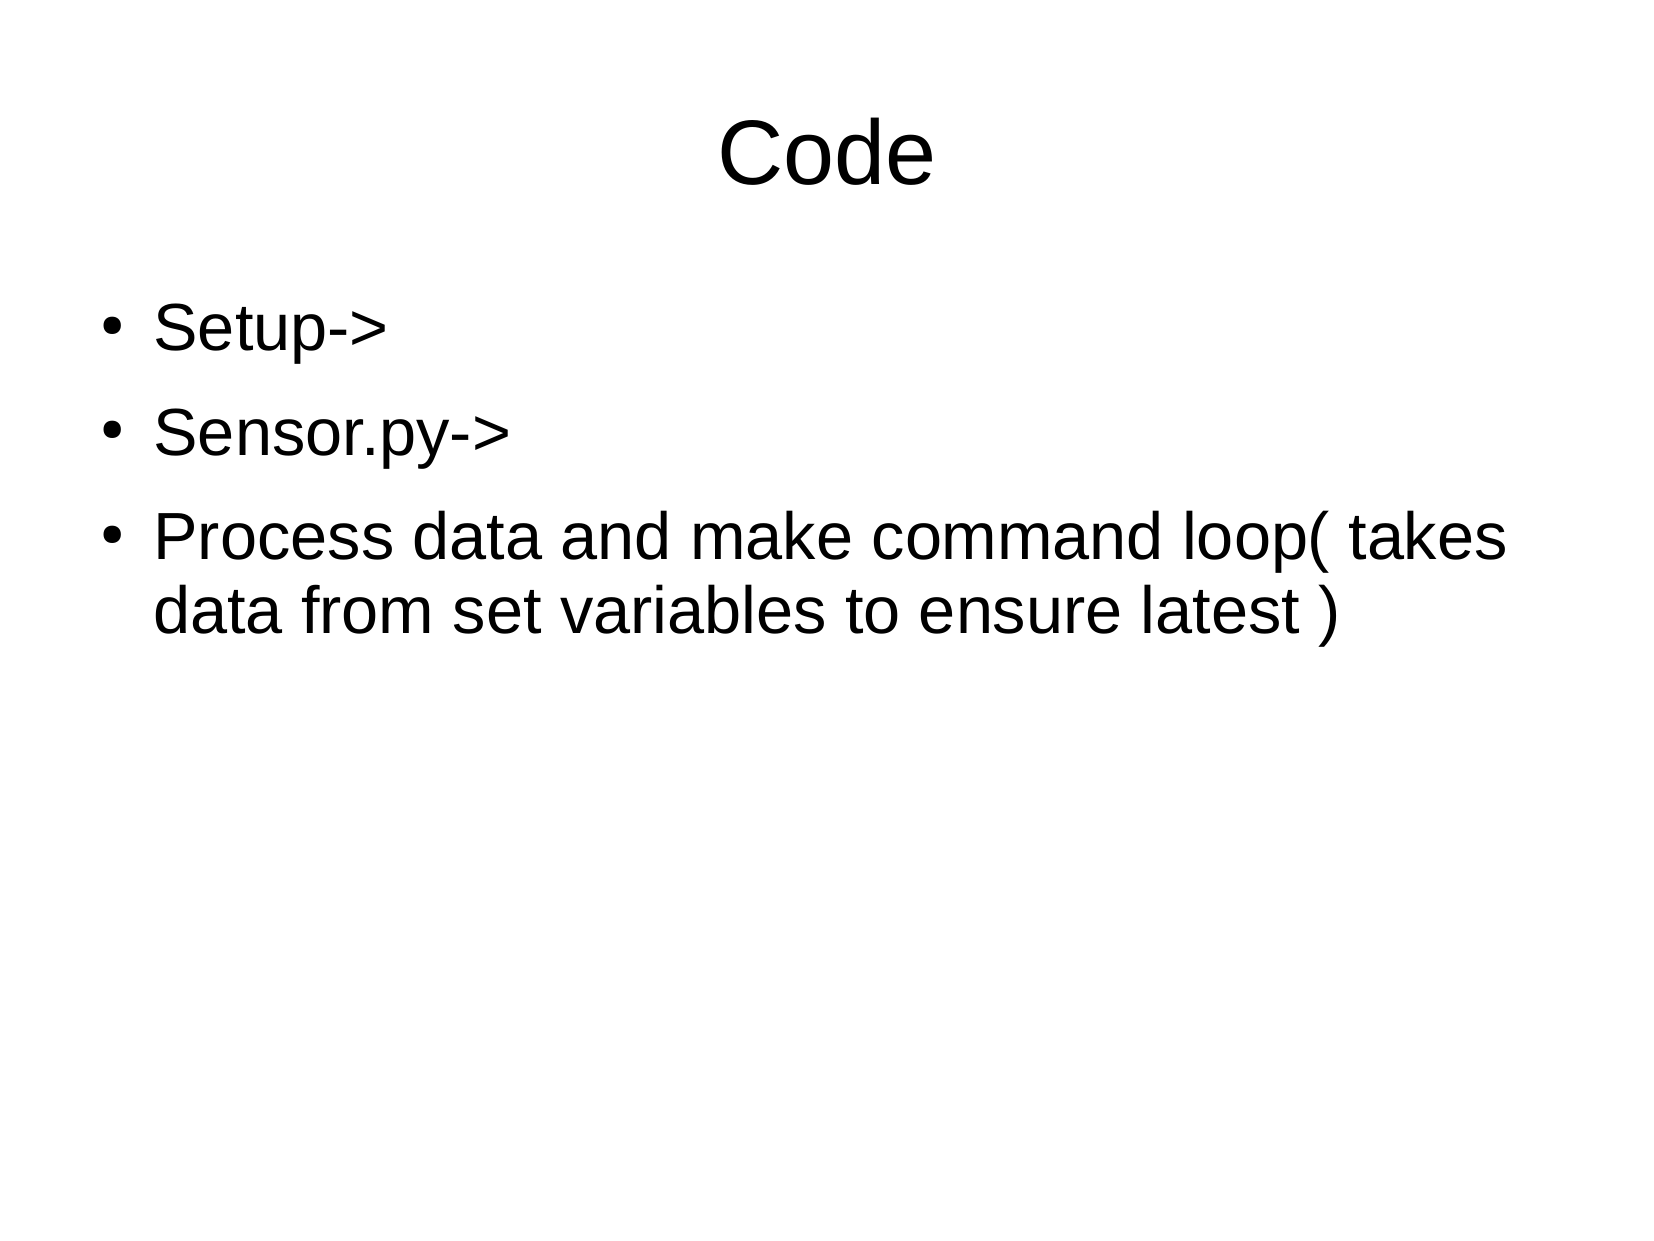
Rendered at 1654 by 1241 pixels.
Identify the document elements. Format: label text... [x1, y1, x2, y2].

list Setup-> Sensor.py-> Process data and make command loop( takes data from set variables to ensure latest ) [82, 290, 1571, 1010]
title Code [82, 49, 1571, 257]
